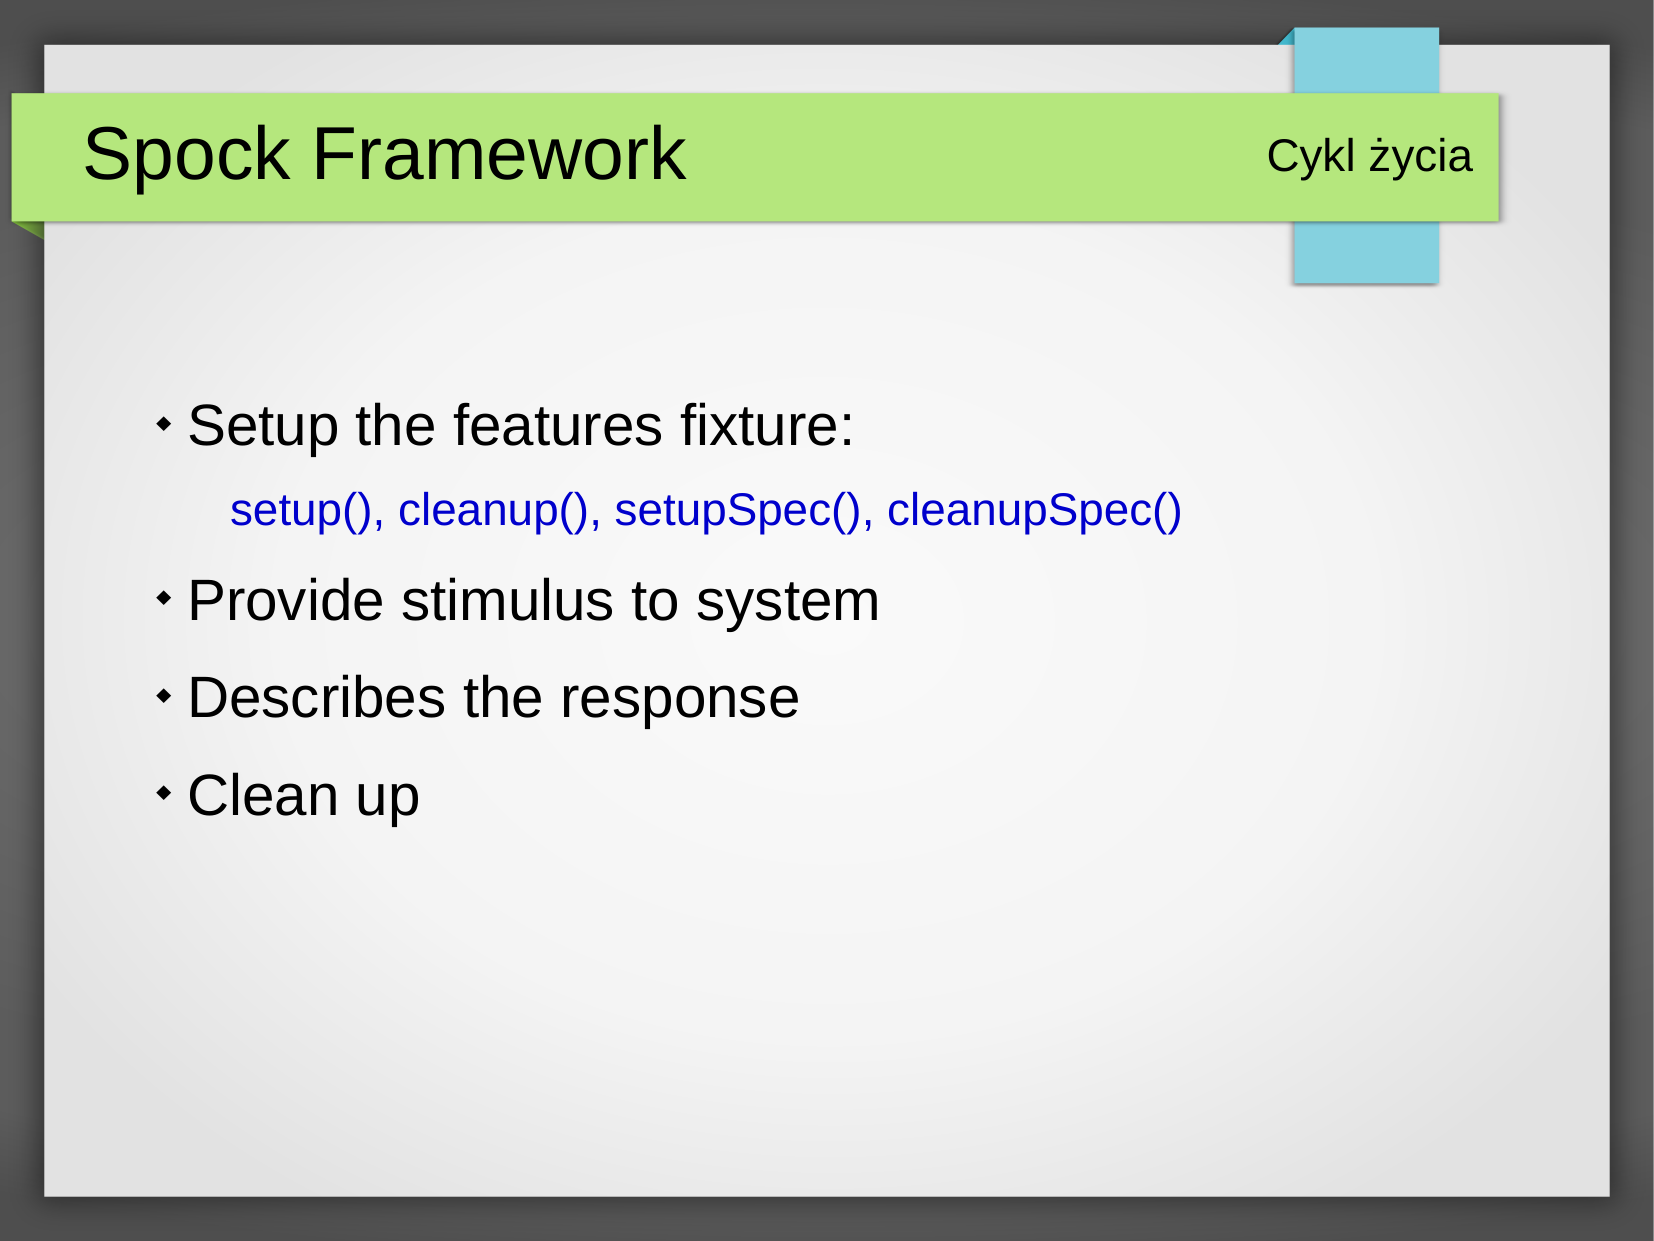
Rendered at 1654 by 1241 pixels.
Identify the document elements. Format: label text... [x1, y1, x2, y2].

picture [0, 0, 1654, 1241]
title Spock Framework [82, 94, 1264, 213]
subtitle Setup the features fixture: setup(), cleanup(), setupSpec(), cleanupSpec() Provide stimulus to system Describes the response Clean up [82, 295, 1571, 1015]
text_box Cykl życia [850, 122, 1489, 189]
